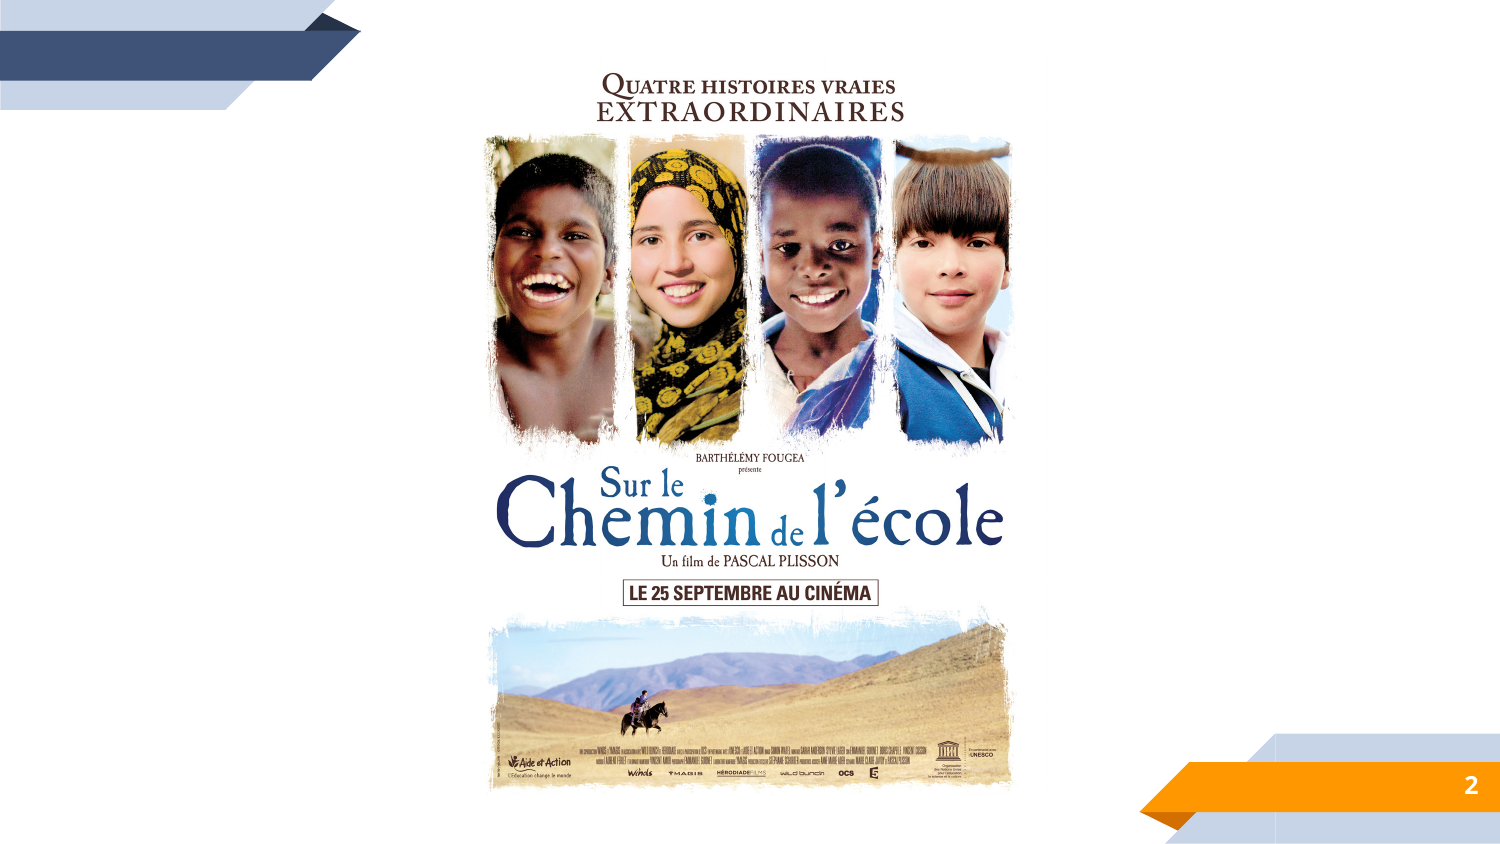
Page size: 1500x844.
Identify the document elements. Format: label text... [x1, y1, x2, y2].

picture [452, 50, 1048, 794]
slide_number <numéro> [1249, 760, 1494, 813]
